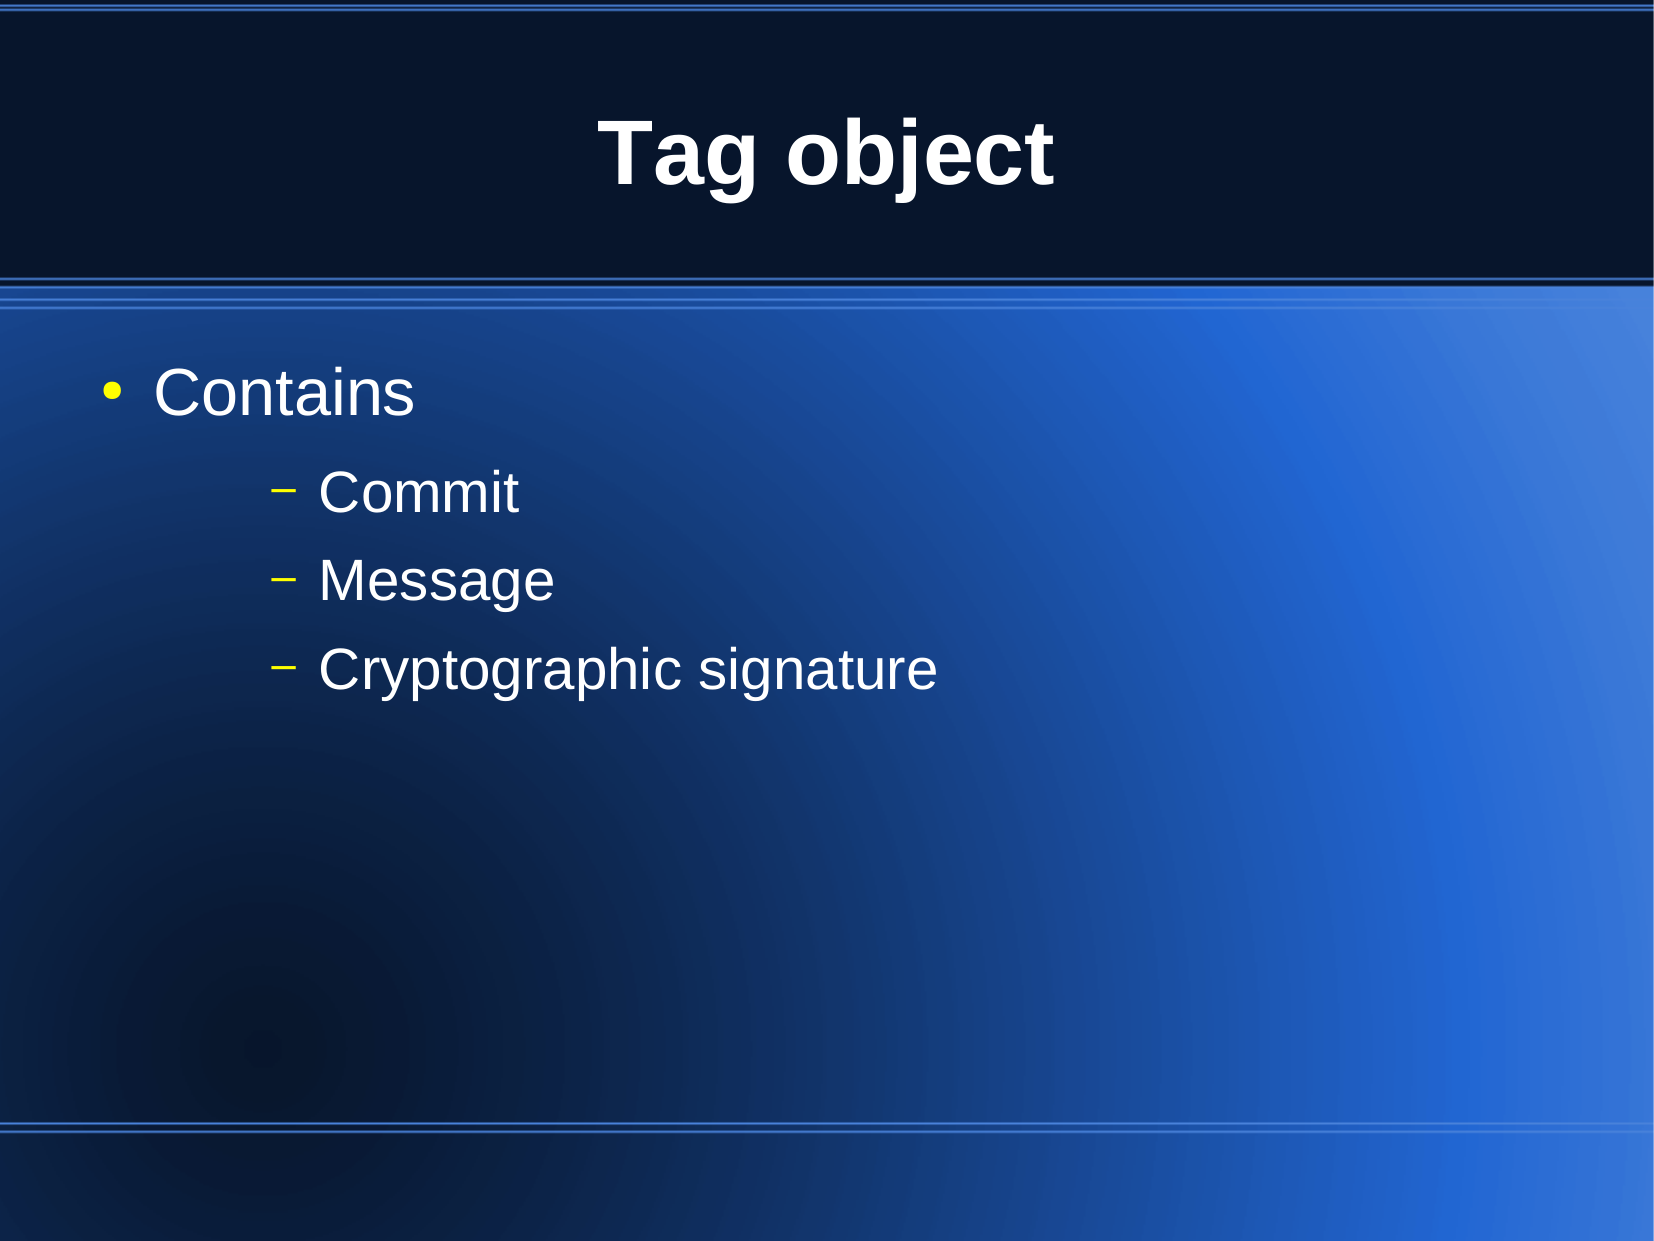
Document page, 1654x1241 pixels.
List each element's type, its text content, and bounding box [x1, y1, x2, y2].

picture [0, 0, 1654, 1241]
list Contains Commit Message Cryptographic signature [82, 355, 1571, 1043]
title Tag object [82, 56, 1571, 250]
